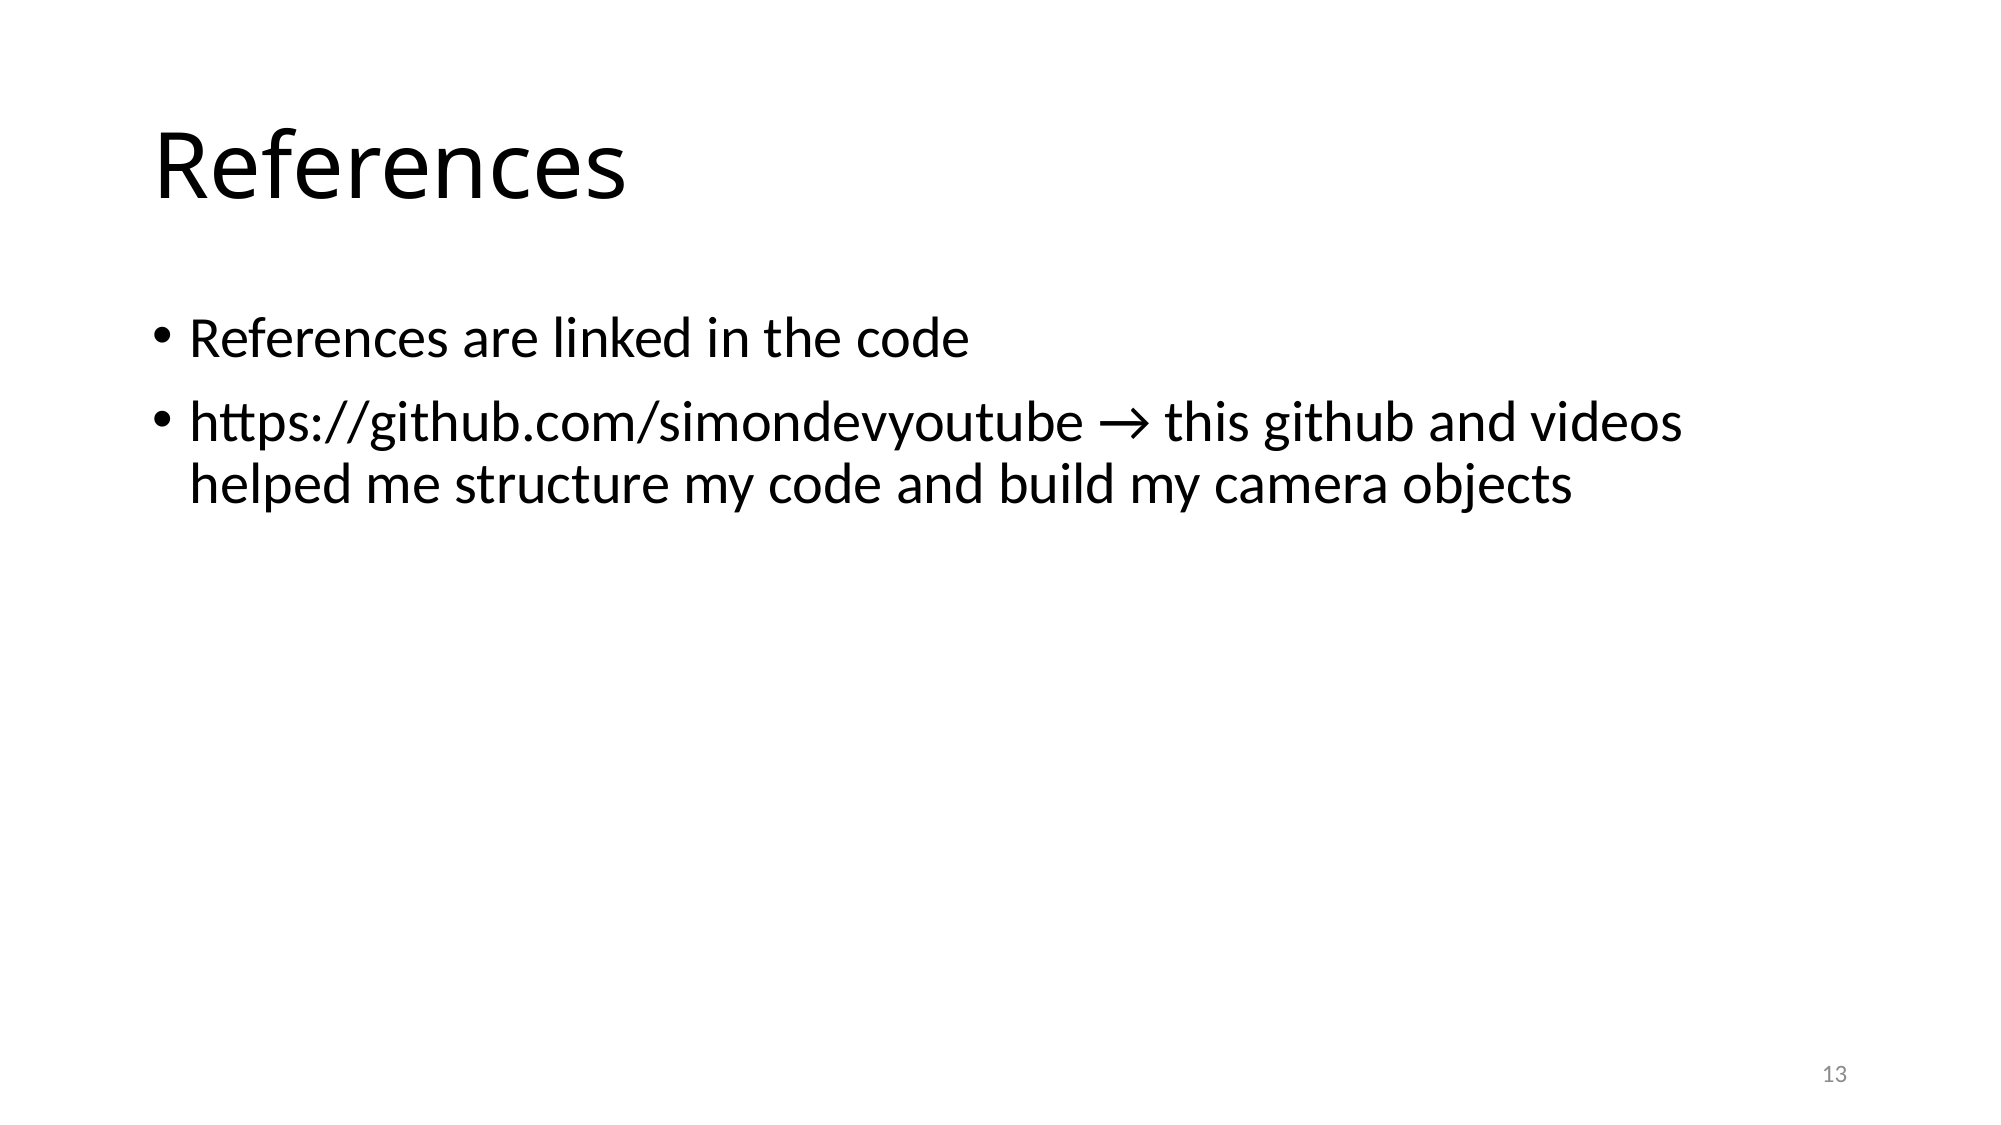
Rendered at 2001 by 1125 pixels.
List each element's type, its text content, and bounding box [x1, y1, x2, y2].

list References are linked in the code https://github.com/simondevyoutube → this github and videos helped me structure my code and build my camera objects [137, 299, 1863, 1014]
title References [137, 59, 1863, 278]
